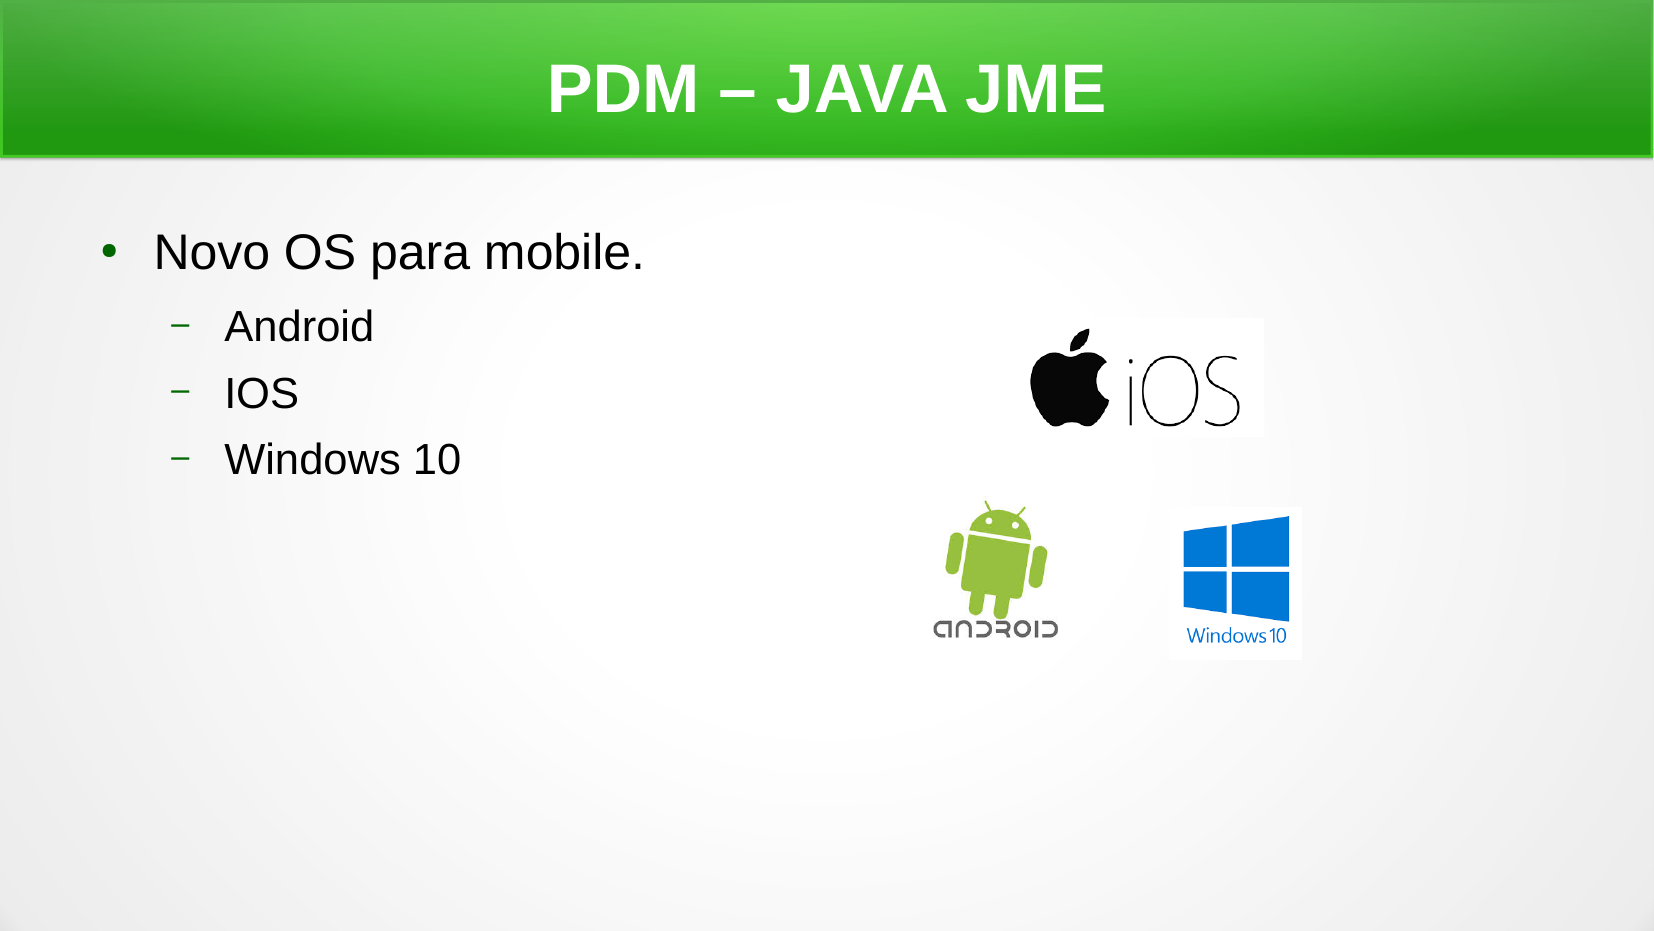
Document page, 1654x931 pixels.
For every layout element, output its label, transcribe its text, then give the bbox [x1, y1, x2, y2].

picture [1008, 318, 1264, 438]
text_box [82, 35, 1571, 142]
list Novo OS para mobile. Android IOS Windows 10 [82, 224, 1571, 764]
picture [1169, 507, 1302, 660]
picture [916, 496, 1075, 644]
